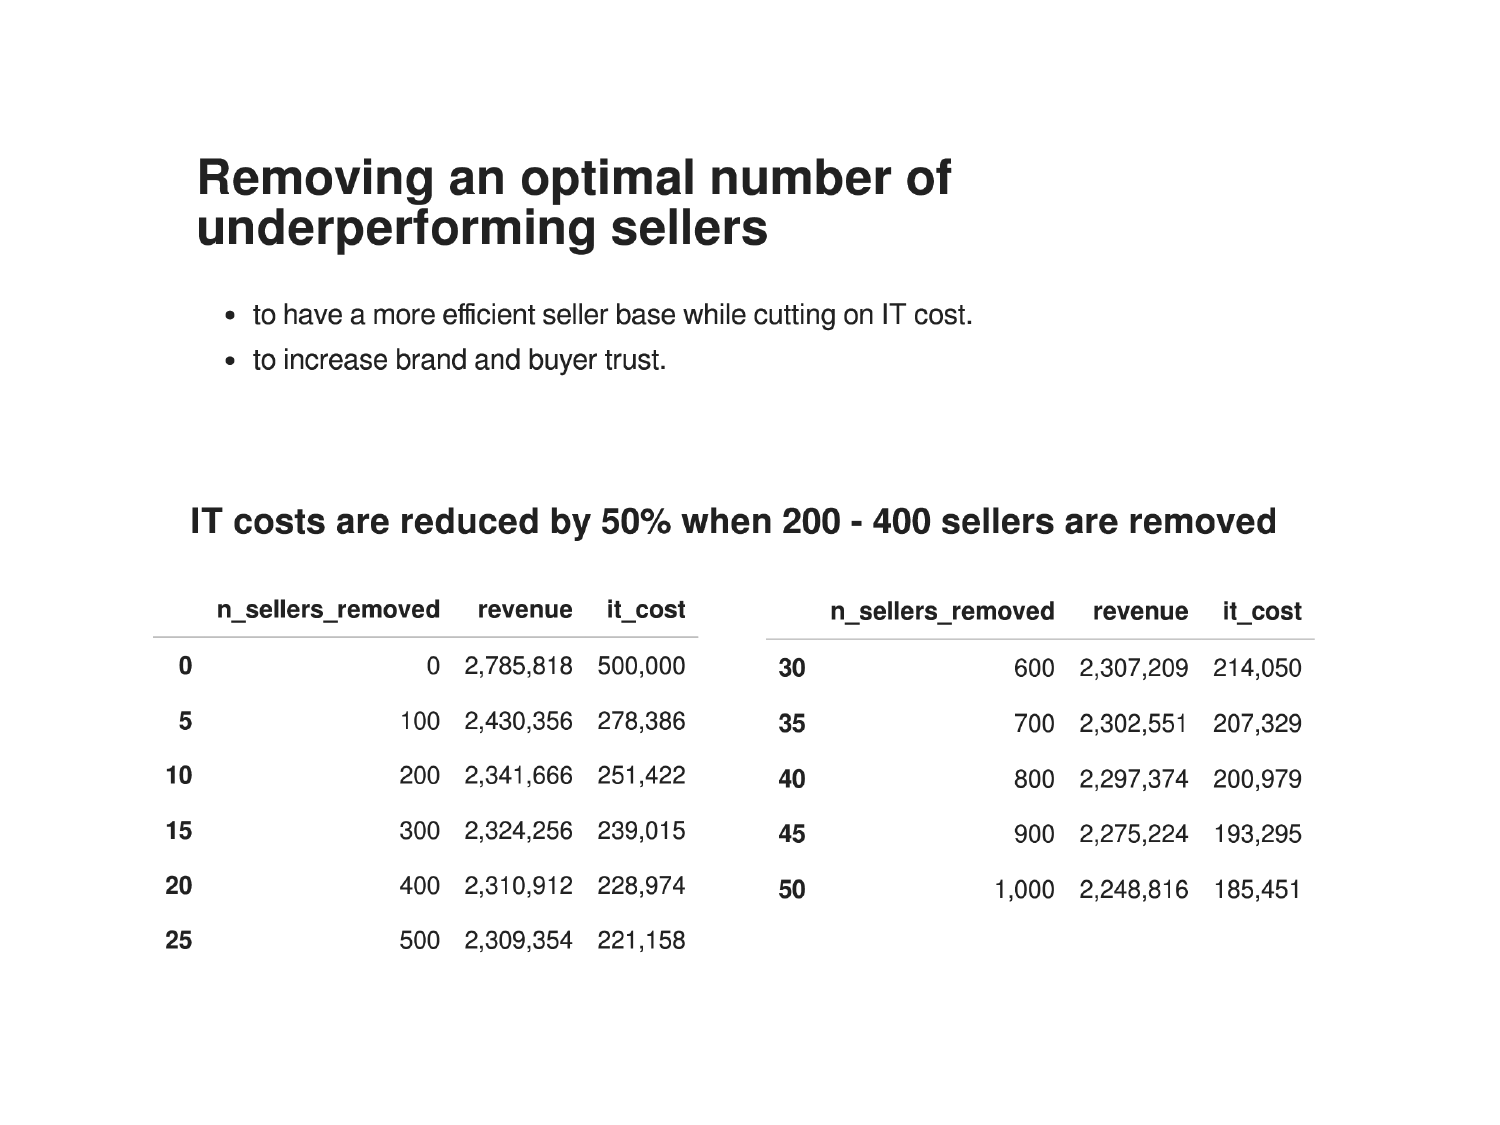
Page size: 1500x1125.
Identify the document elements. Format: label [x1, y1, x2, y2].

picture [170, 125, 1330, 408]
picture [163, 472, 1363, 566]
picture [750, 583, 1350, 933]
picture [137, 583, 737, 1002]
